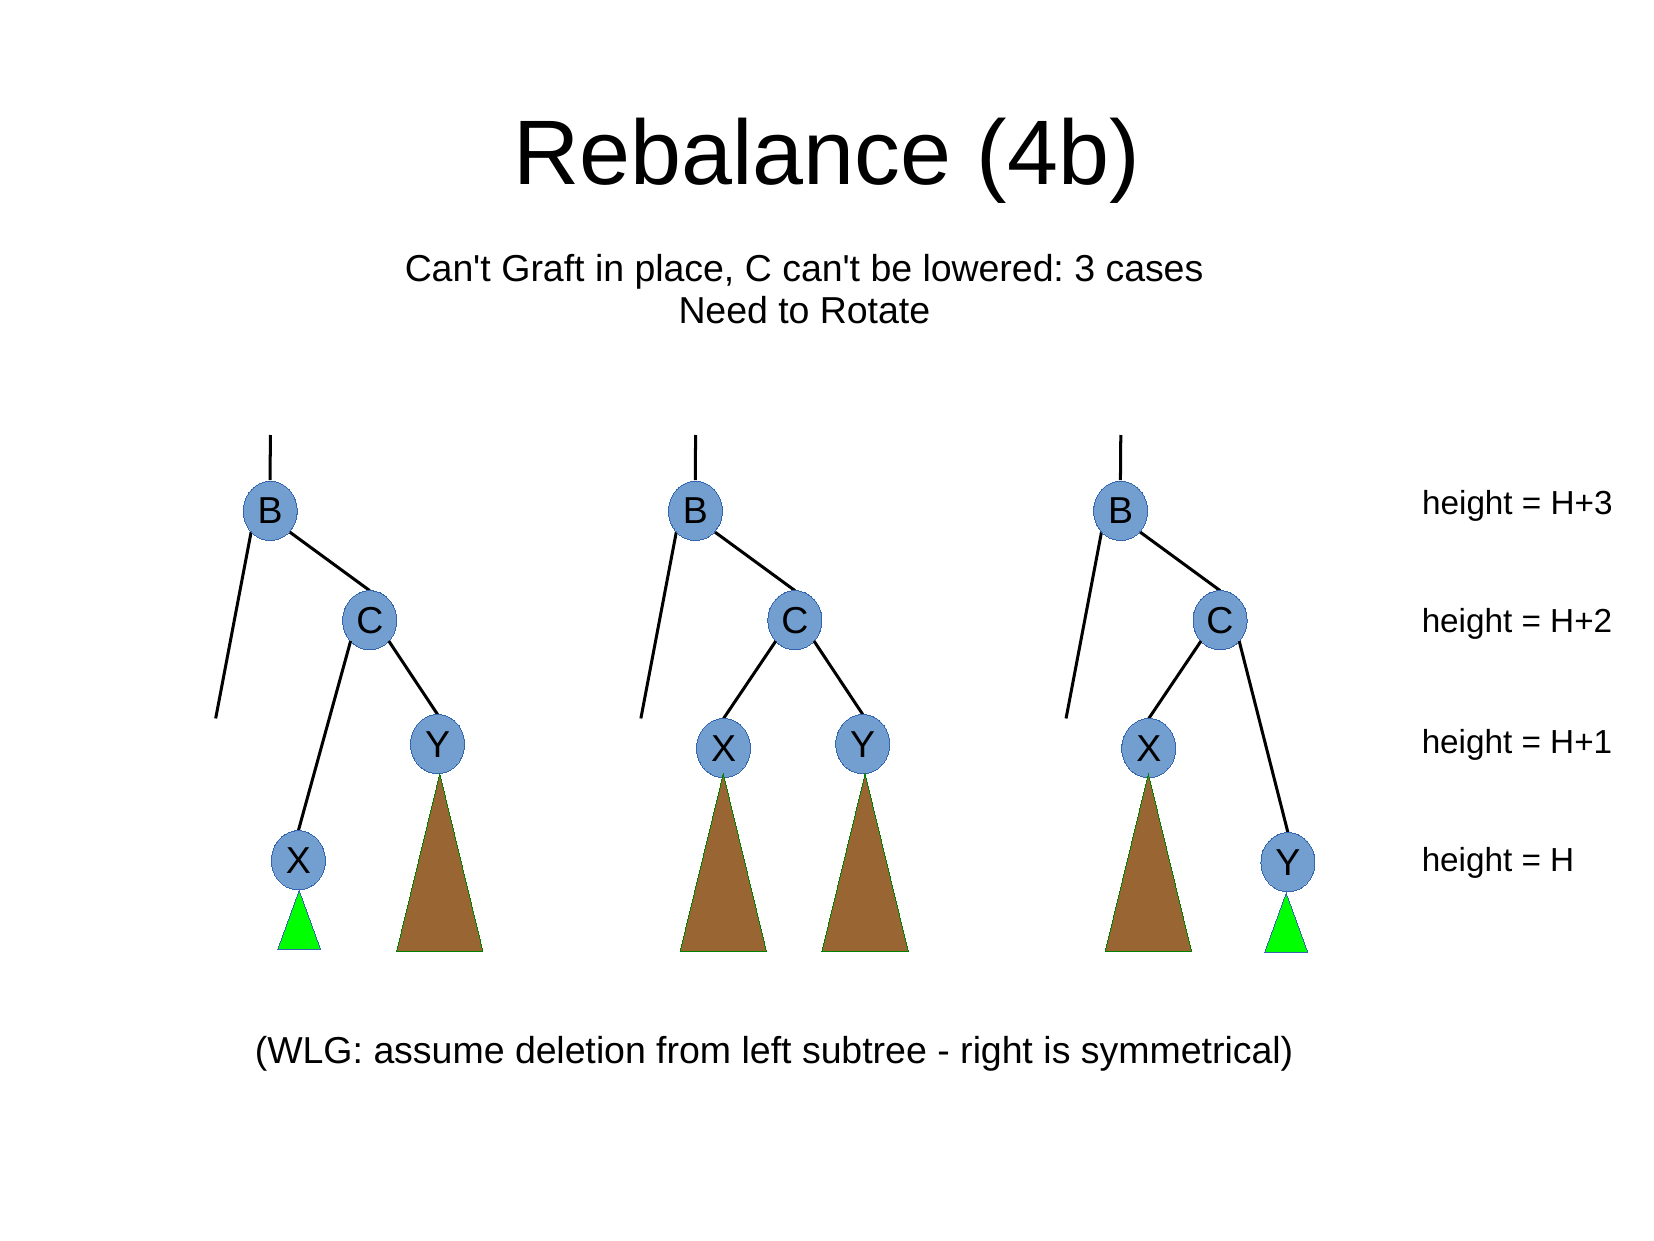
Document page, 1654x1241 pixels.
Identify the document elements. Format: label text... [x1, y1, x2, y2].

text_box [396, 773, 483, 952]
text_box Y [410, 714, 465, 774]
text_box height = H [1407, 833, 1609, 917]
text_box Can't Graft in place, C can't be lowered: 3 cases Need to Rotate [390, 240, 1219, 339]
text_box C [342, 590, 397, 650]
text_box [277, 890, 321, 950]
text_box B [243, 481, 298, 541]
text_box [821, 773, 909, 952]
text_box height = H+1 [1407, 715, 1636, 799]
text_box [1105, 773, 1192, 952]
text_box B [1093, 481, 1148, 541]
text_box height = H+3 [1407, 476, 1636, 560]
text_box Y [835, 714, 890, 774]
text_box C [1193, 590, 1248, 650]
text_box C [767, 590, 822, 650]
text_box [680, 773, 767, 952]
text_box height = H+2 [1407, 594, 1636, 678]
text_box X [271, 830, 326, 890]
text_box [1264, 892, 1308, 953]
text_box (WLG: assume deletion from left subtree - right is symmetrical) [240, 1022, 1309, 1080]
text_box Y [1260, 832, 1315, 892]
text_box B [668, 481, 723, 541]
title Rebalance (4b) [82, 49, 1571, 257]
text_box X [1121, 718, 1176, 778]
text_box X [696, 718, 751, 778]
